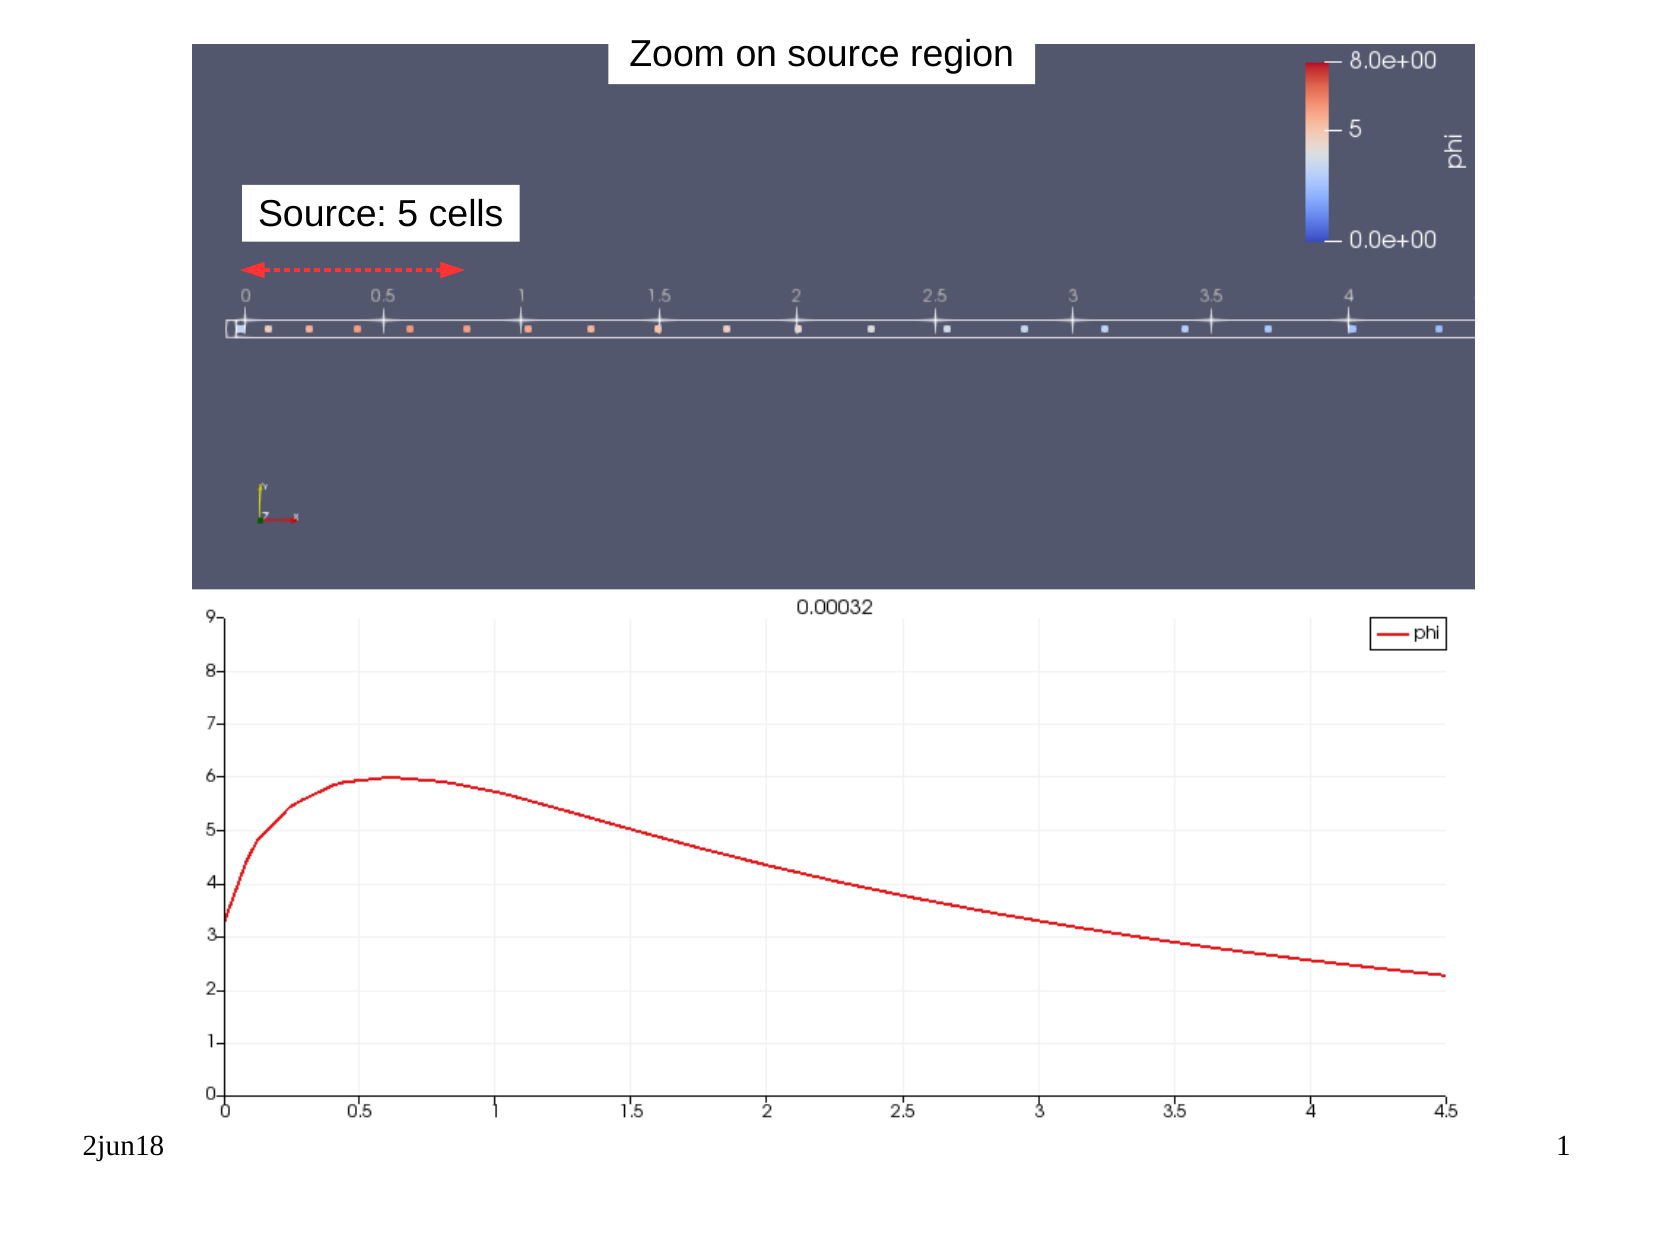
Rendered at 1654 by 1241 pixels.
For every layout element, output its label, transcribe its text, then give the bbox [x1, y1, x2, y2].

picture [192, 44, 1475, 1135]
text_box Source: 5 cells [242, 184, 520, 242]
text_box Zoom on source region [608, 25, 1036, 85]
